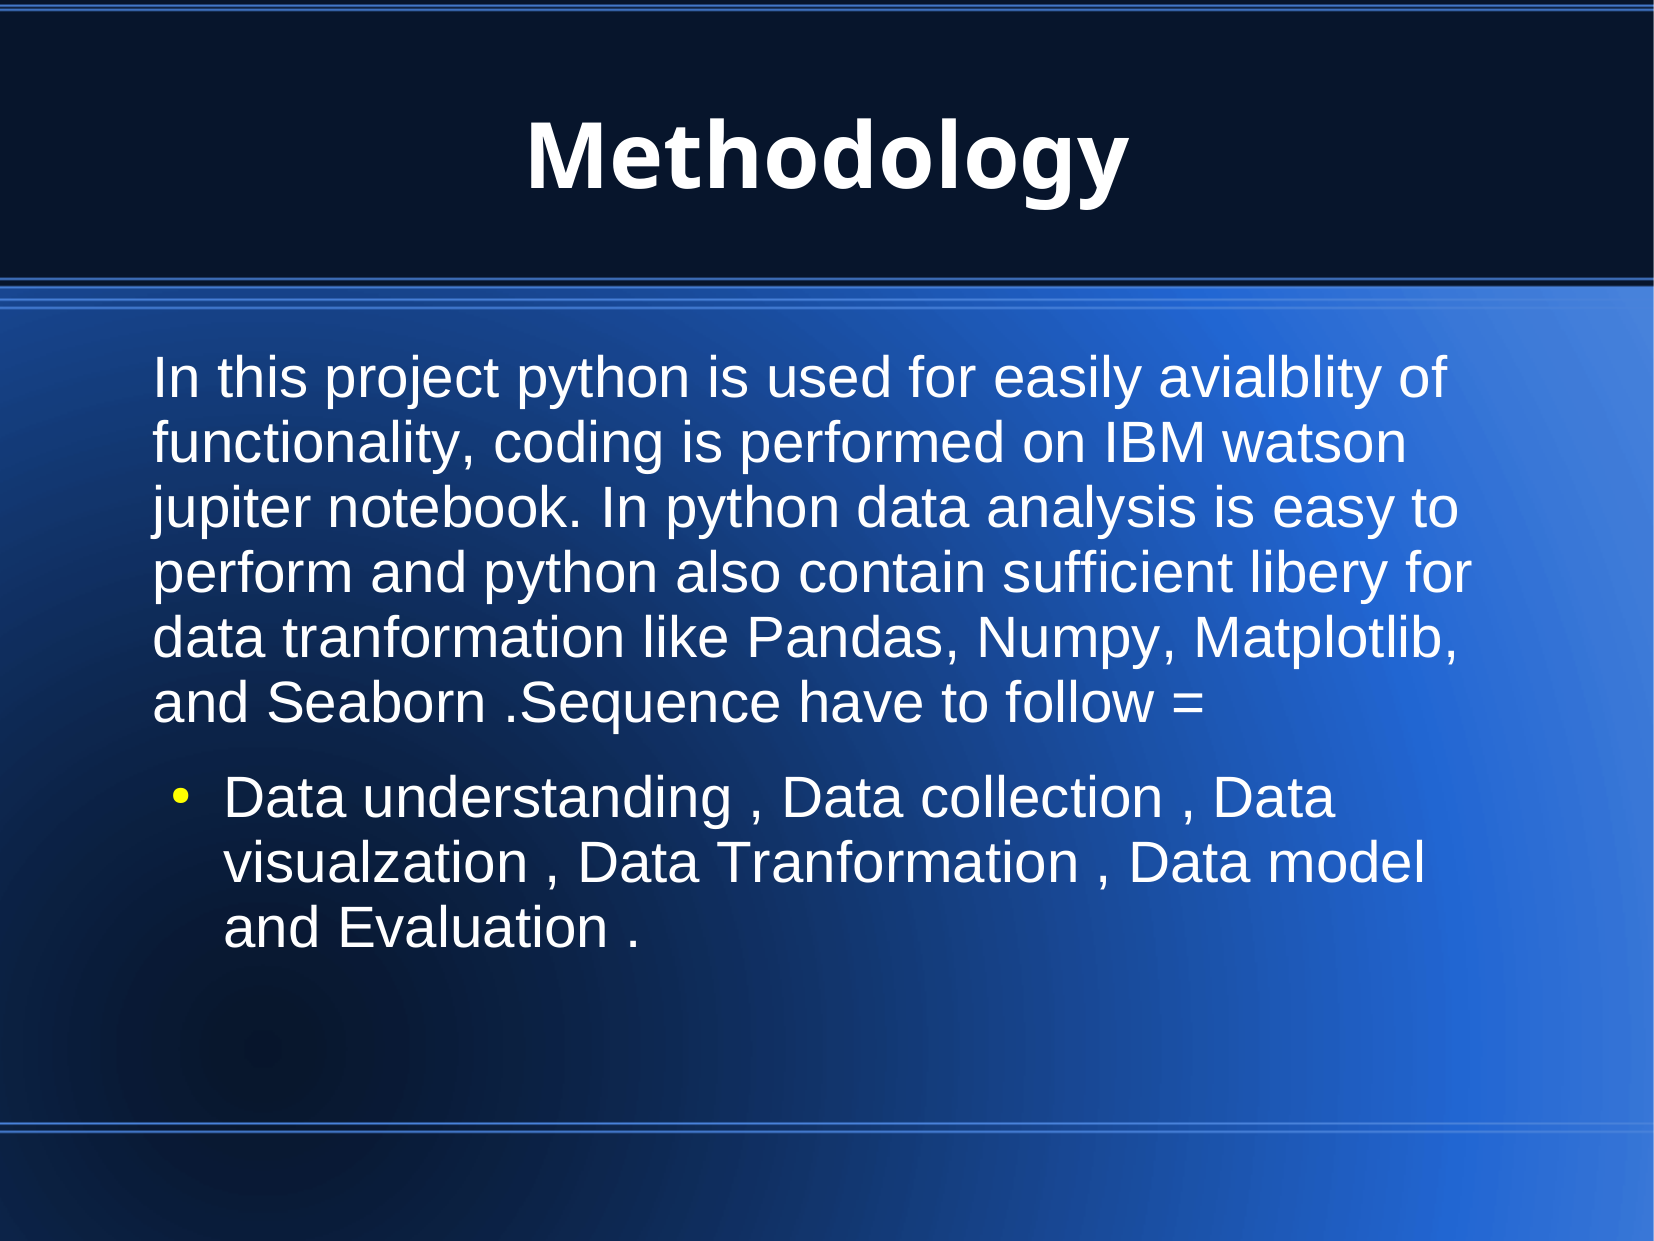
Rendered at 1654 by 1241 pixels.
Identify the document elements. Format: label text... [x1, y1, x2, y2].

list In this project python is used for easily avialblity of functionality, coding is performed on IBM watson jupiter notebook. In python data analysis is easy to perform and python also contain sufficient libery for data tranformation like Pandas, Numpy, Matplotlib, and Seaborn .Sequence have to follow = Data understanding , Data collection , Data visualzation , Data Tranformation , Data model and Evaluation . [152, 344, 1534, 1127]
title Methodology [82, 49, 1571, 257]
picture [0, 0, 1654, 1241]
